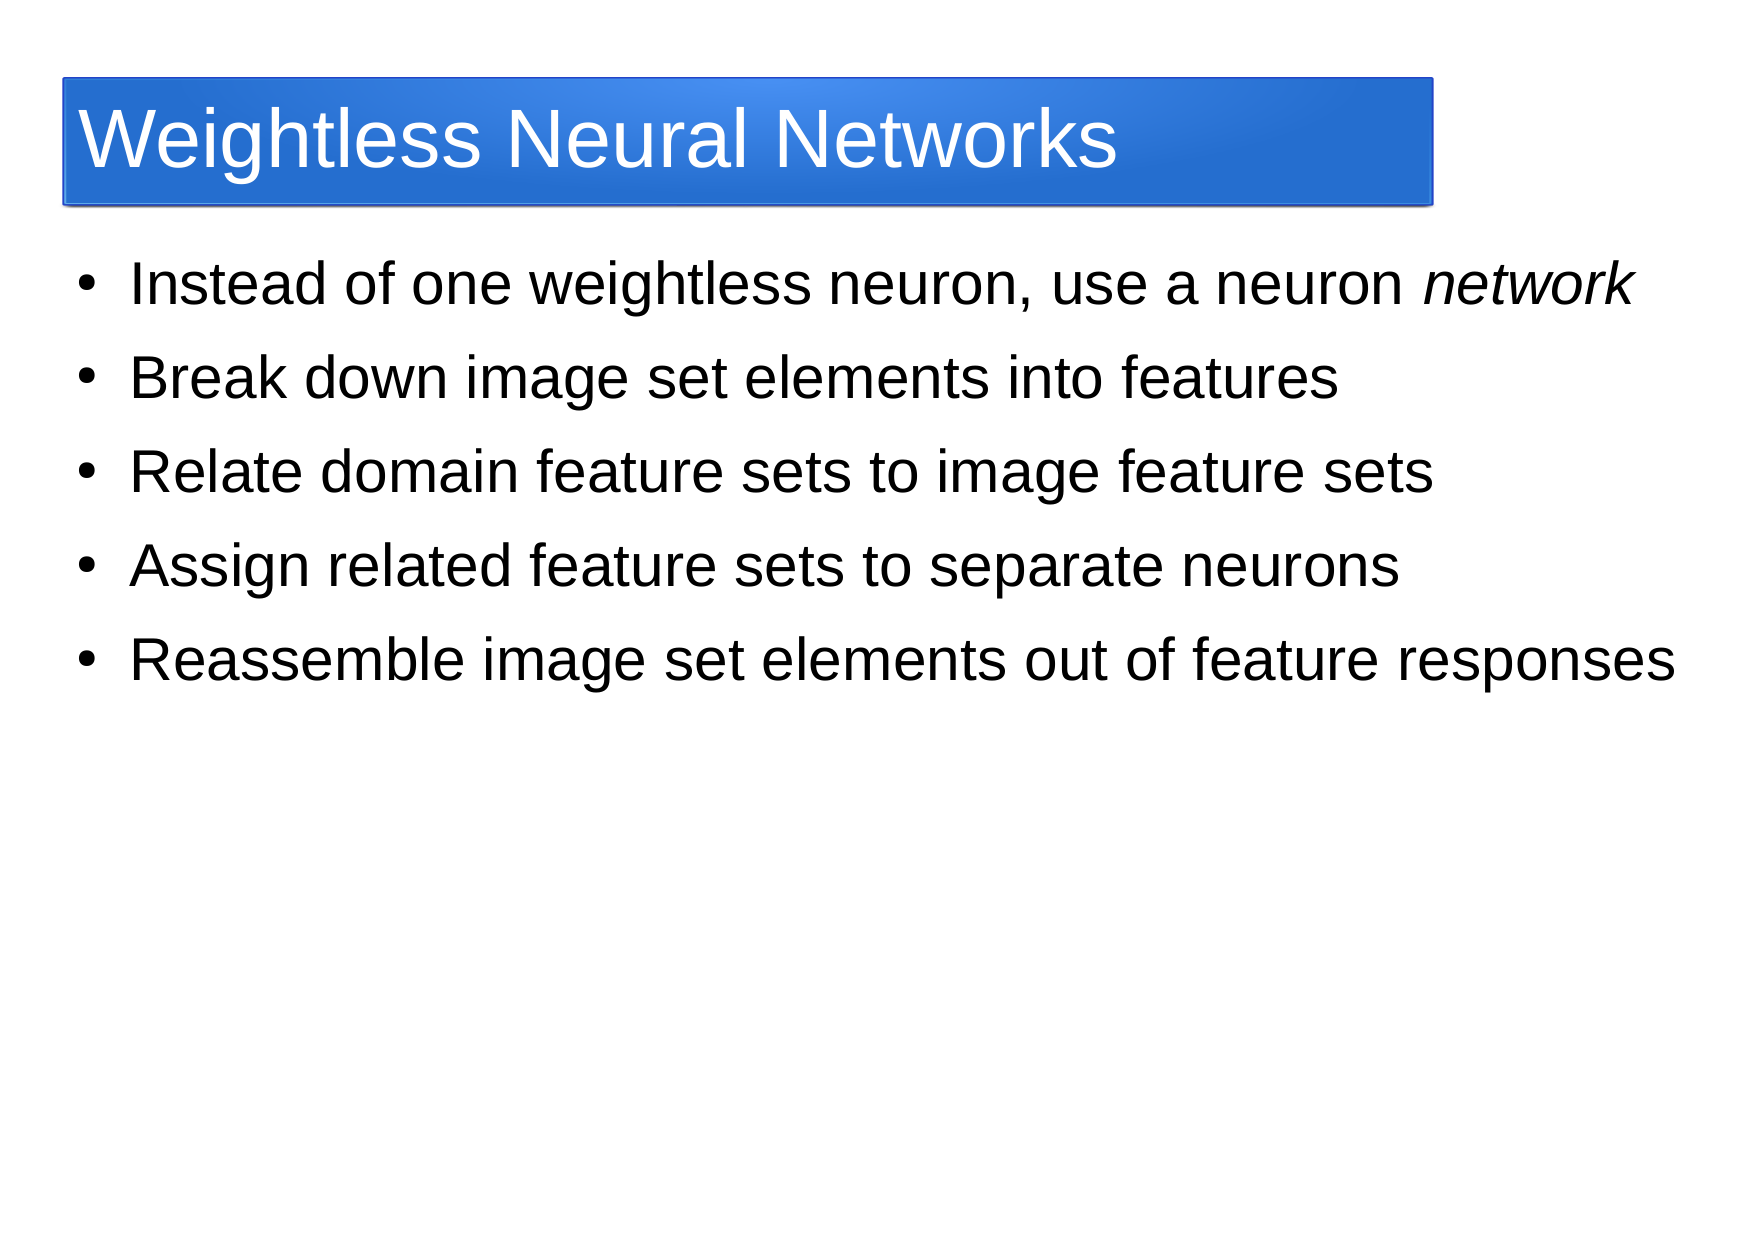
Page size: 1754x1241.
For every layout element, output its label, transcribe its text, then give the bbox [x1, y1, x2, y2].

title Weightless Neural Networks [78, 80, 1429, 198]
list Instead of one weightless neuron, use a neuron network Break down image set elements into features Relate domain feature sets to image feature sets Assign related feature sets to separate neurons Reassemble image set elements out of feature responses [58, 249, 1696, 732]
picture [58, 77, 1439, 209]
